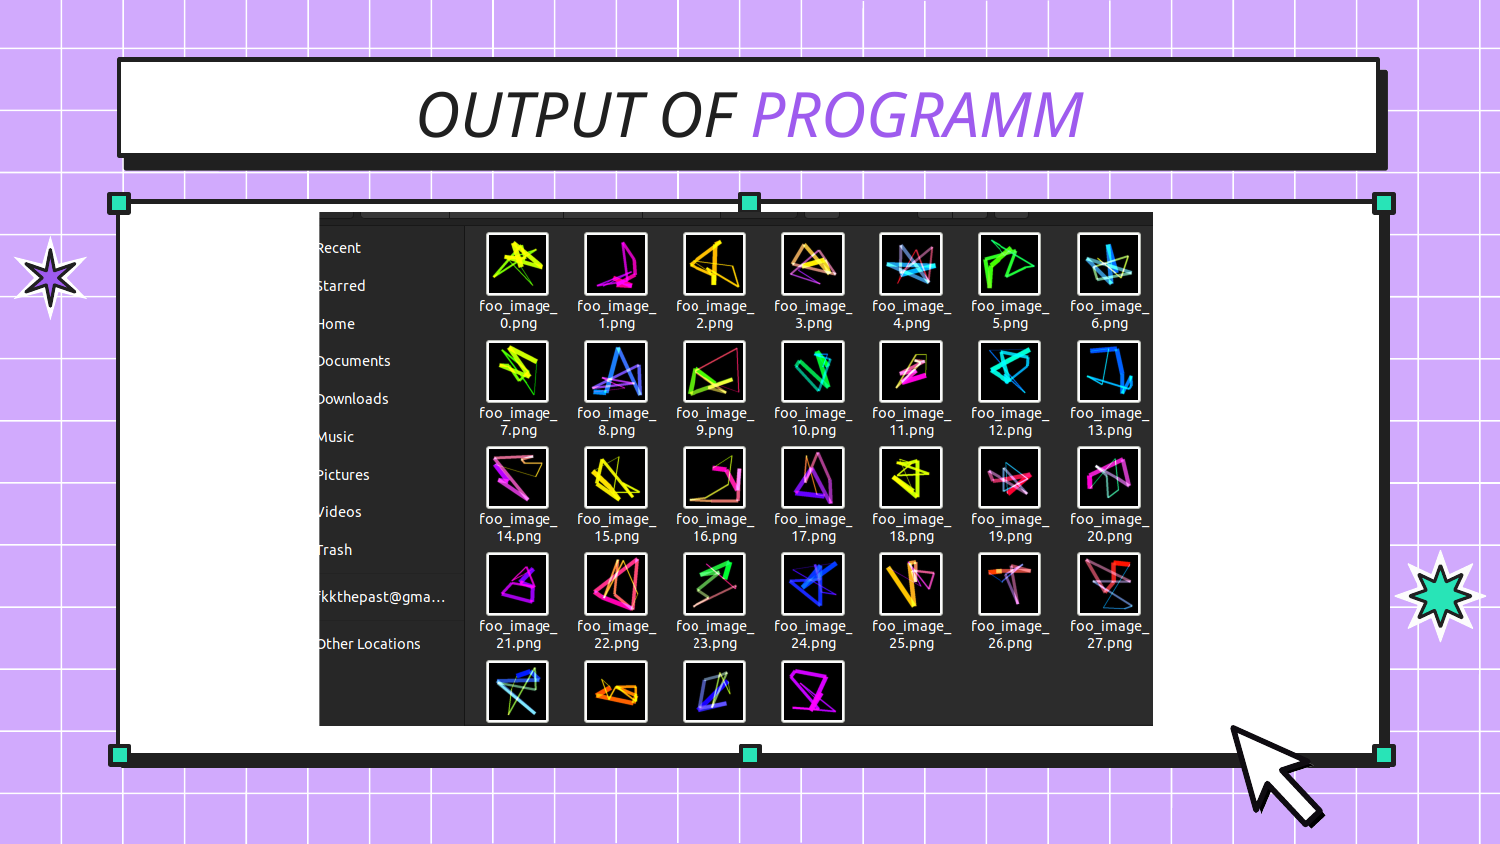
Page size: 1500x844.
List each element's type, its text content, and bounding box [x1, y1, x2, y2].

text_box [1374, 194, 1394, 213]
text_box [109, 194, 129, 213]
text_box [1374, 745, 1394, 765]
title OUTPUT OF PROGRAMM [118, 60, 1382, 155]
text_box [740, 194, 759, 212]
text_box [110, 745, 129, 765]
text_box [1230, 725, 1323, 828]
picture [319, 212, 1181, 726]
text_box [741, 745, 760, 765]
text_box [1394, 549, 1487, 643]
text_box [13, 235, 88, 321]
